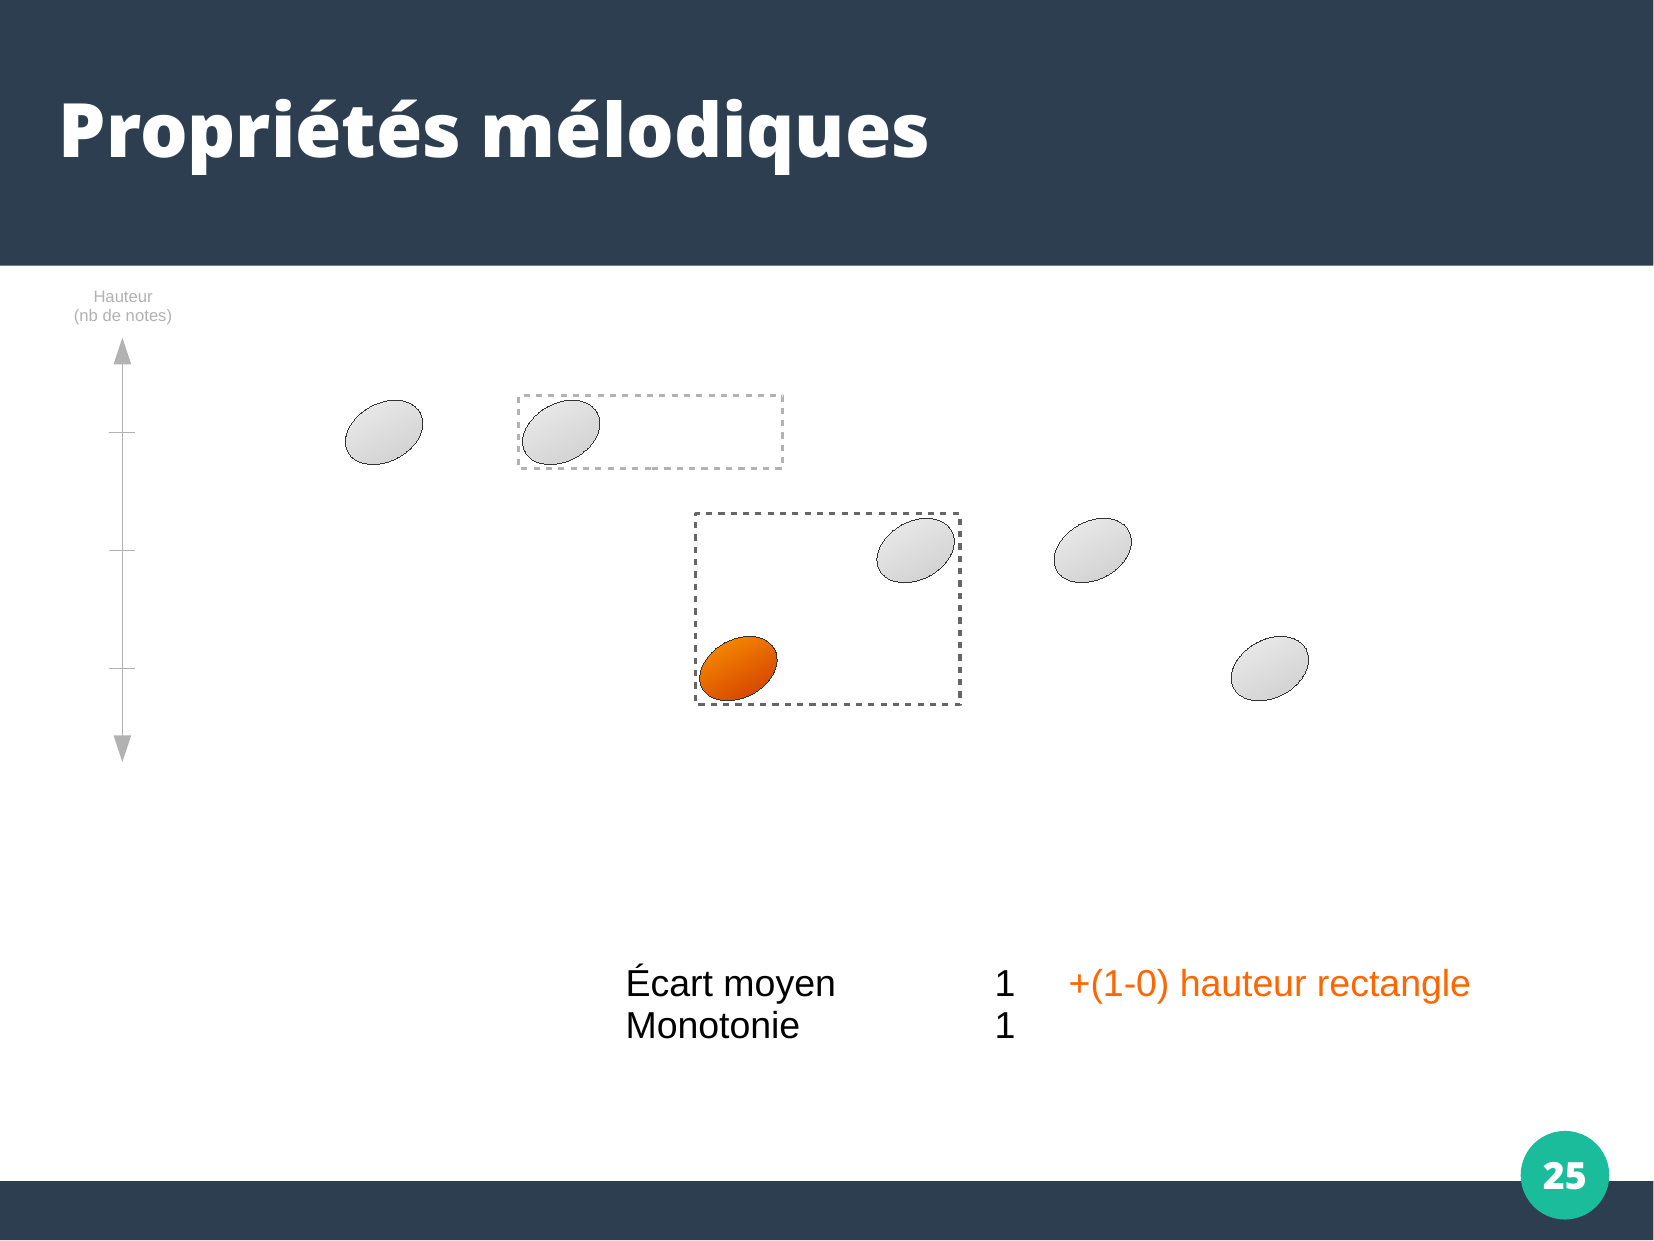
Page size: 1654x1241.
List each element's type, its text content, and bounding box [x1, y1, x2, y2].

text_box [345, 400, 423, 465]
text_box [876, 518, 955, 583]
text_box Hauteur (nb de notes) [46, 280, 200, 333]
text_box Écart moyen 1 +(1-0) hauteur rectangle Monotonie 1 [610, 955, 1563, 1055]
text_box [522, 400, 600, 465]
title Propriétés mélodiques [59, 49, 1595, 207]
text_box [1231, 636, 1309, 701]
text_box [1054, 518, 1132, 583]
text_box [699, 636, 778, 701]
